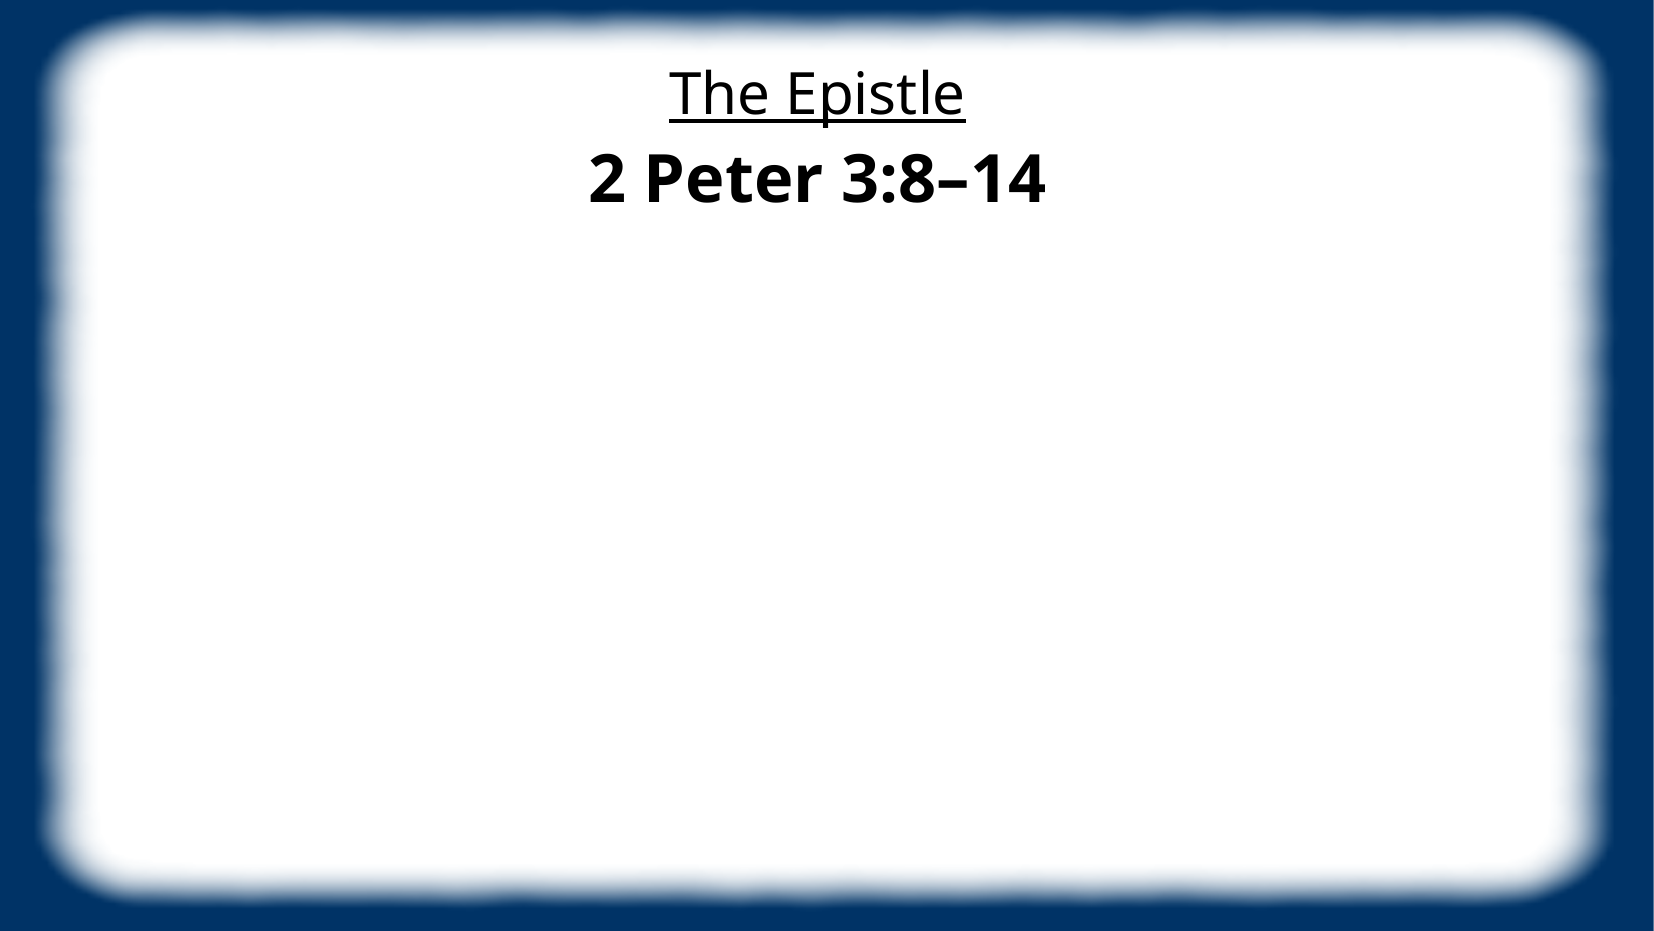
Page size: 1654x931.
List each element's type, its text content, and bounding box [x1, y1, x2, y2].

picture [0, 0, 1654, 931]
text_box The Epistle 2 Peter 3:8–14 [60, 45, 1576, 226]
